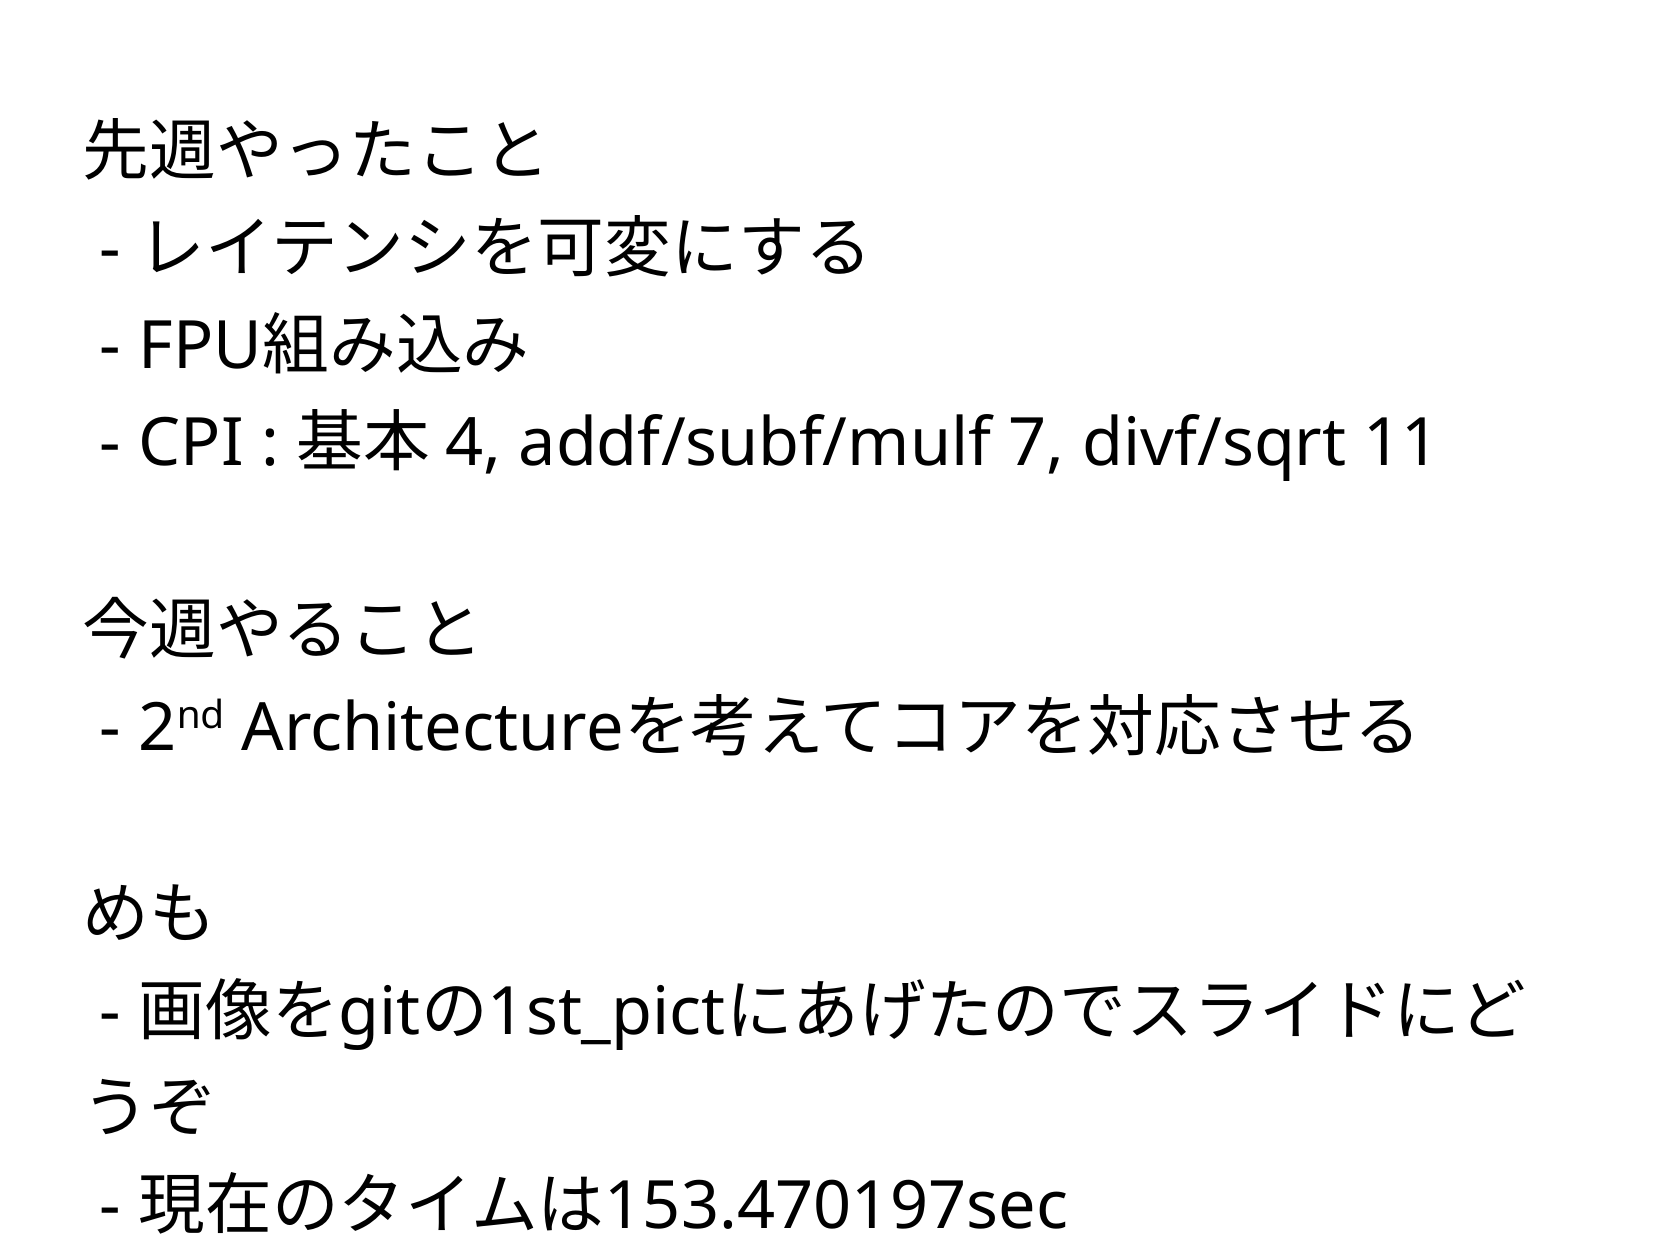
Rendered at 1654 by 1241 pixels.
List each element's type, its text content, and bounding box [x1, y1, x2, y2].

subtitle コア 先週やったこと - レイテンシを可変にする - FPU組み込み - CPI : 基本 4, addf/subf/mulf 7, divf/sqrt 11 今週やること - 2nd Architectureを考えてコアを対応させる めも - 画像をgitの1st_pictにあげたのでスライドにどうぞ - 現在のタイムは153.470197sec [82, 49, 1571, 1109]
